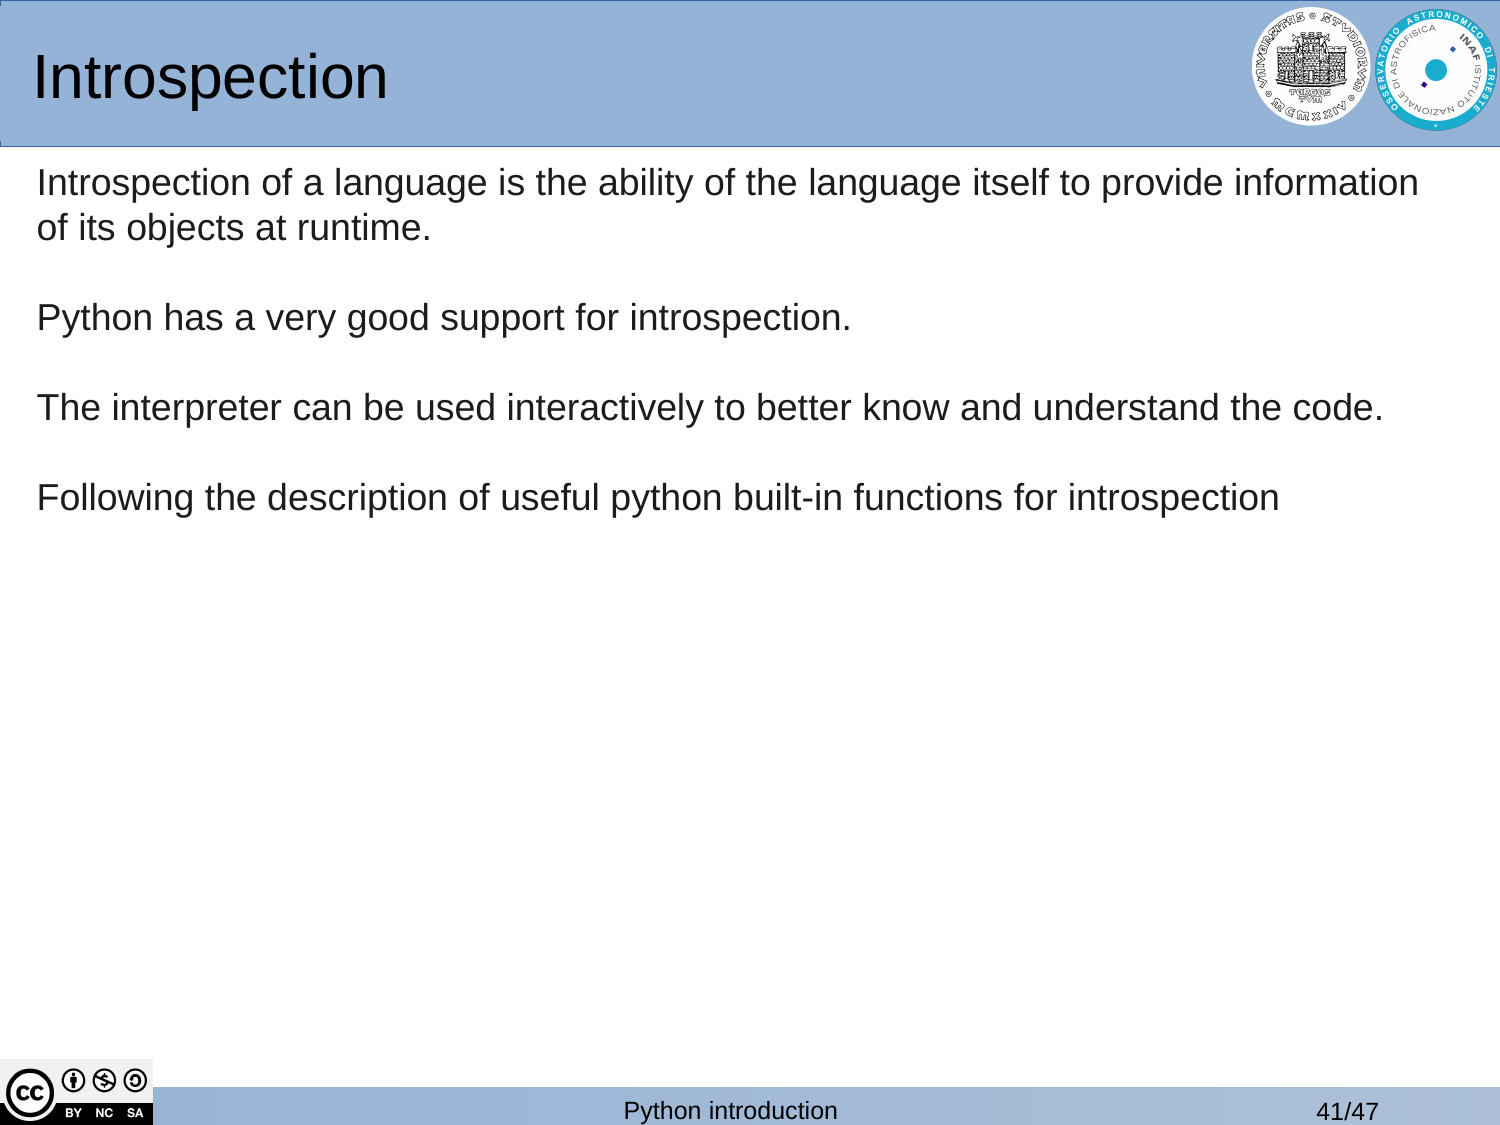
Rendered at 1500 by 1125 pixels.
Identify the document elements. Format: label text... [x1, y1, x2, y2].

list Introspection of a language is the ability of the language itself to provide information of its objects at runtime. Python has a very good support for introspection. The interpreter can be used interactively to better know and understand the code. Following the description of useful python built-in functions for introspection [21, 150, 1455, 1087]
picture [0, 1059, 153, 1125]
picture [1252, 0, 1500, 156]
text_box Introspection [0, 5, 1243, 141]
